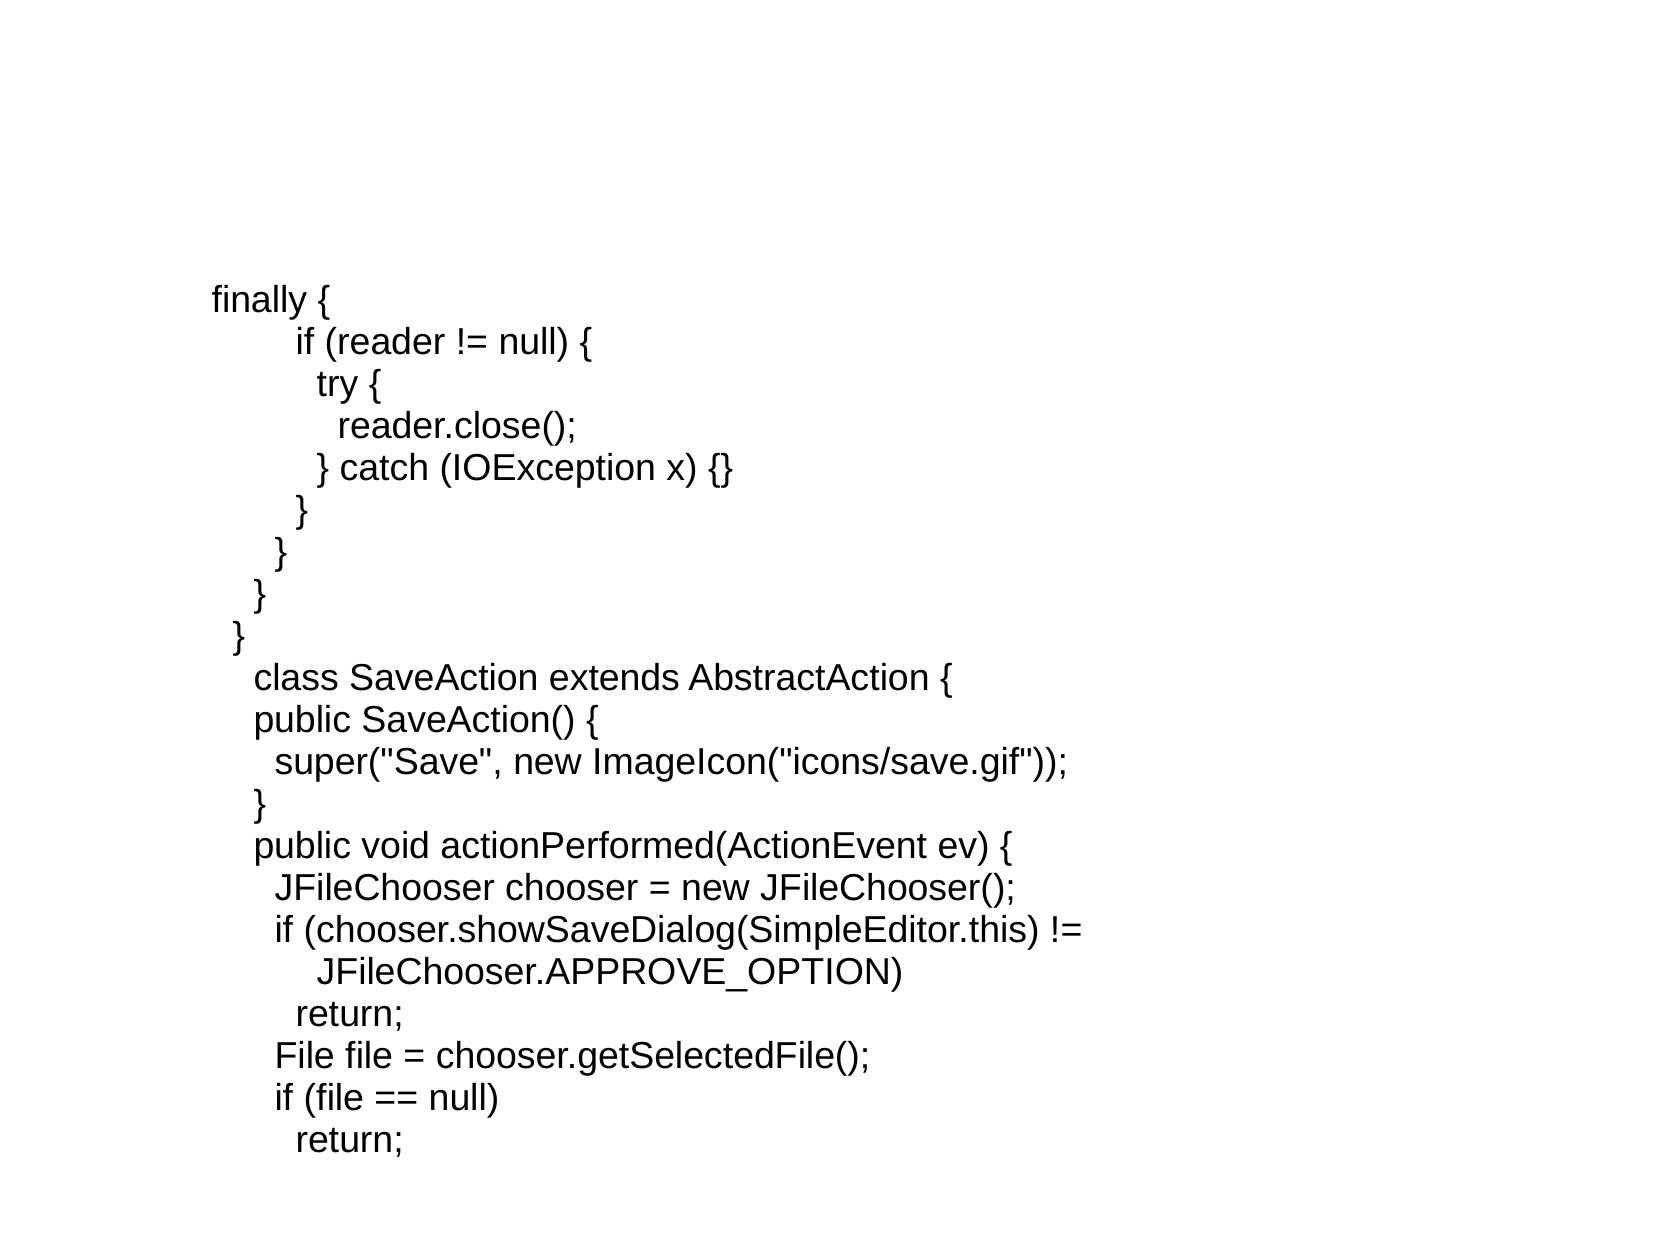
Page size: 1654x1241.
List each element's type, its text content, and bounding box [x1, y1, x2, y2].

text_box finally { if (reader != null) { try { reader.close(); } catch (IOException x) {} } } } } class SaveAction extends AbstractAction { public SaveAction() { super("Save", new ImageIcon("icons/save.gif")); } public void actionPerformed(ActionEvent ev) { JFileChooser chooser = new JFileChooser(); if (chooser.showSaveDialog(SimpleEditor.this) != JFileChooser.APPROVE_OPTION) return; File file = chooser.getSelectedFile(); if (file == null) return; [196, 271, 1362, 1189]
